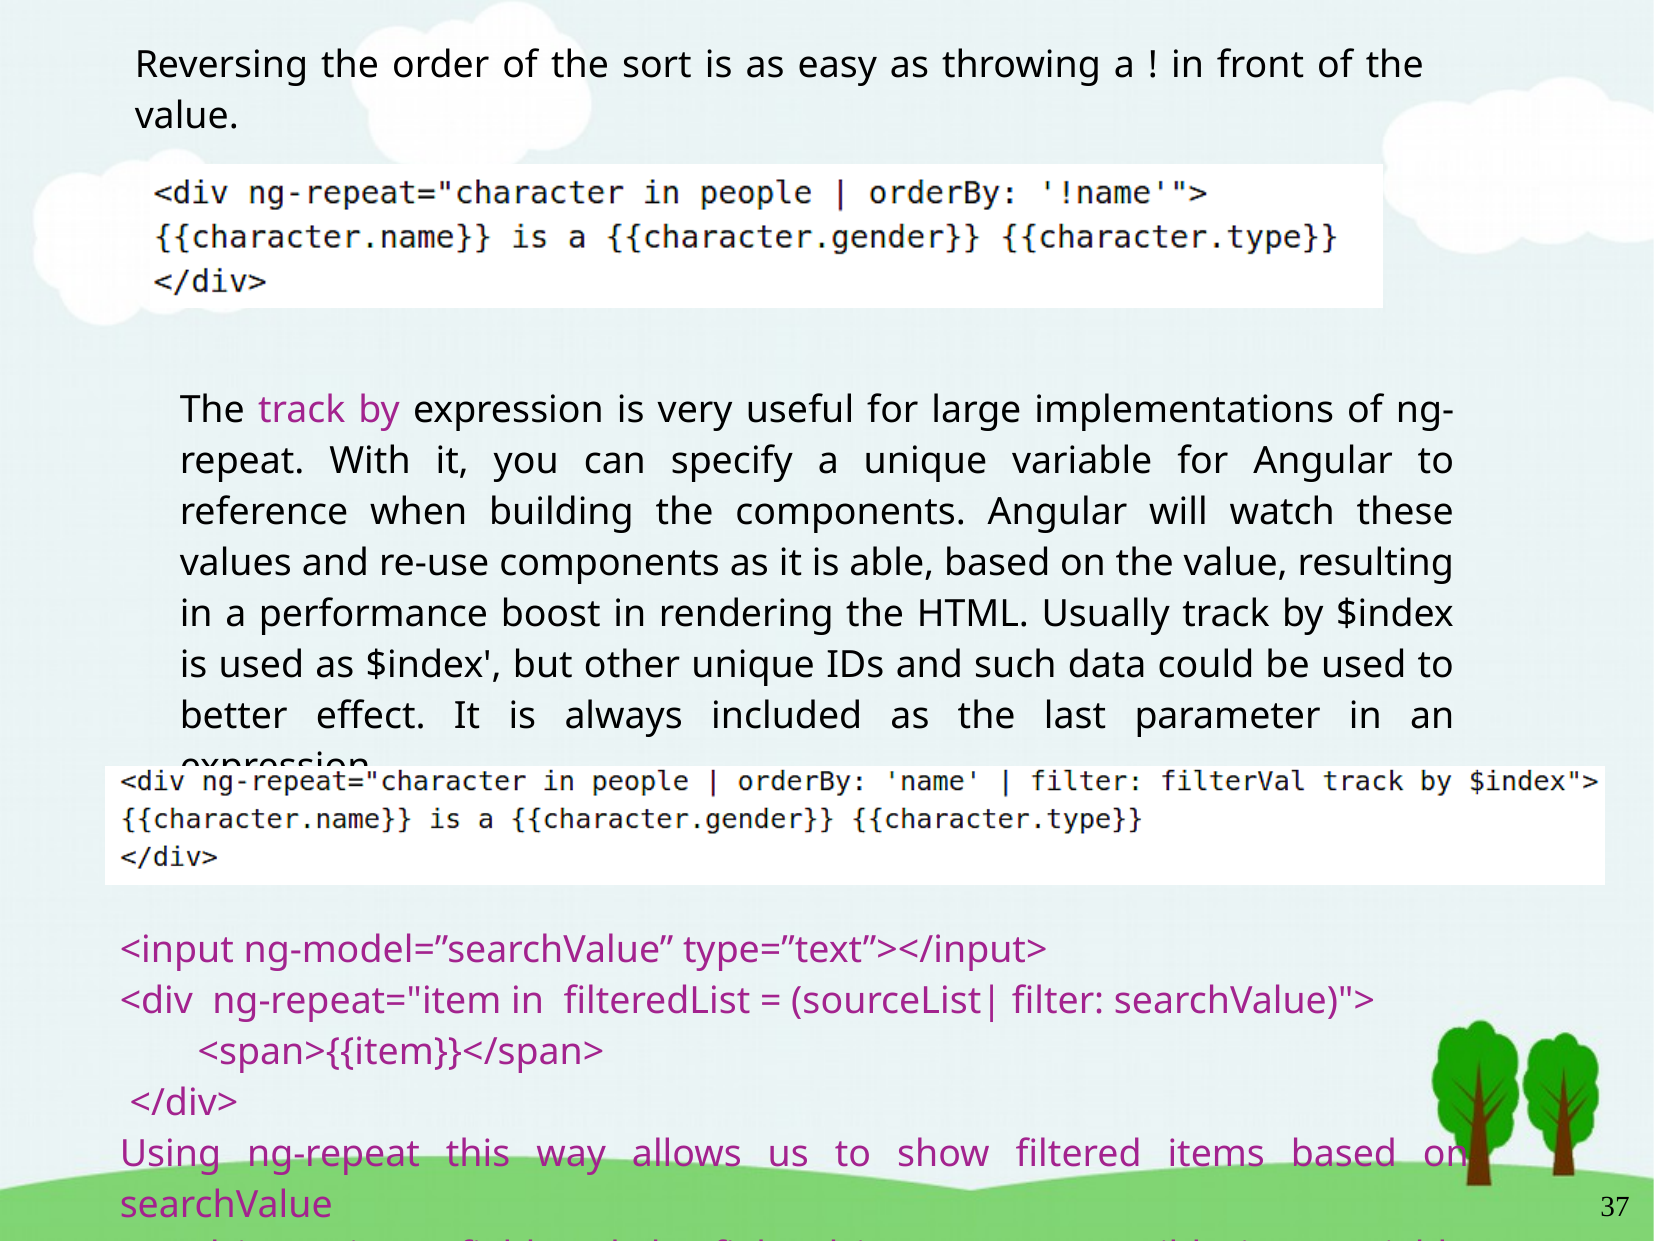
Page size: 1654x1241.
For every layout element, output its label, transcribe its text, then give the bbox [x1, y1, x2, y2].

text_box The track by expression is very useful for large implementations of ng-repeat. With it, you can specify a unique variable for Angular to reference when building the components. Angular will watch these values and re-use components as it is able, based on the value, resulting in a performance boost in rendering the HTML. Usually track by $index is used as $index', but other unique IDs and such data could be used to better effect. It is always included as the last parameter in an expression. [165, 375, 1471, 679]
text_box <input ng-model=”searchValue” type=”text”></input> <div ng-repeat="item in filteredList = (sourceList| filter: searchValue)"> <span>{{item}}</span> </div> Using ng-repeat this way allows us to show filtered items based on searchValue typed in an input field and the fielterd items are accessible in a variable called filteredLista [105, 915, 1486, 1219]
picture [0, 0, 1654, 1241]
text_box Reversing the order of the sort is as easy as throwing a ! in front of the value. [120, 30, 1441, 210]
